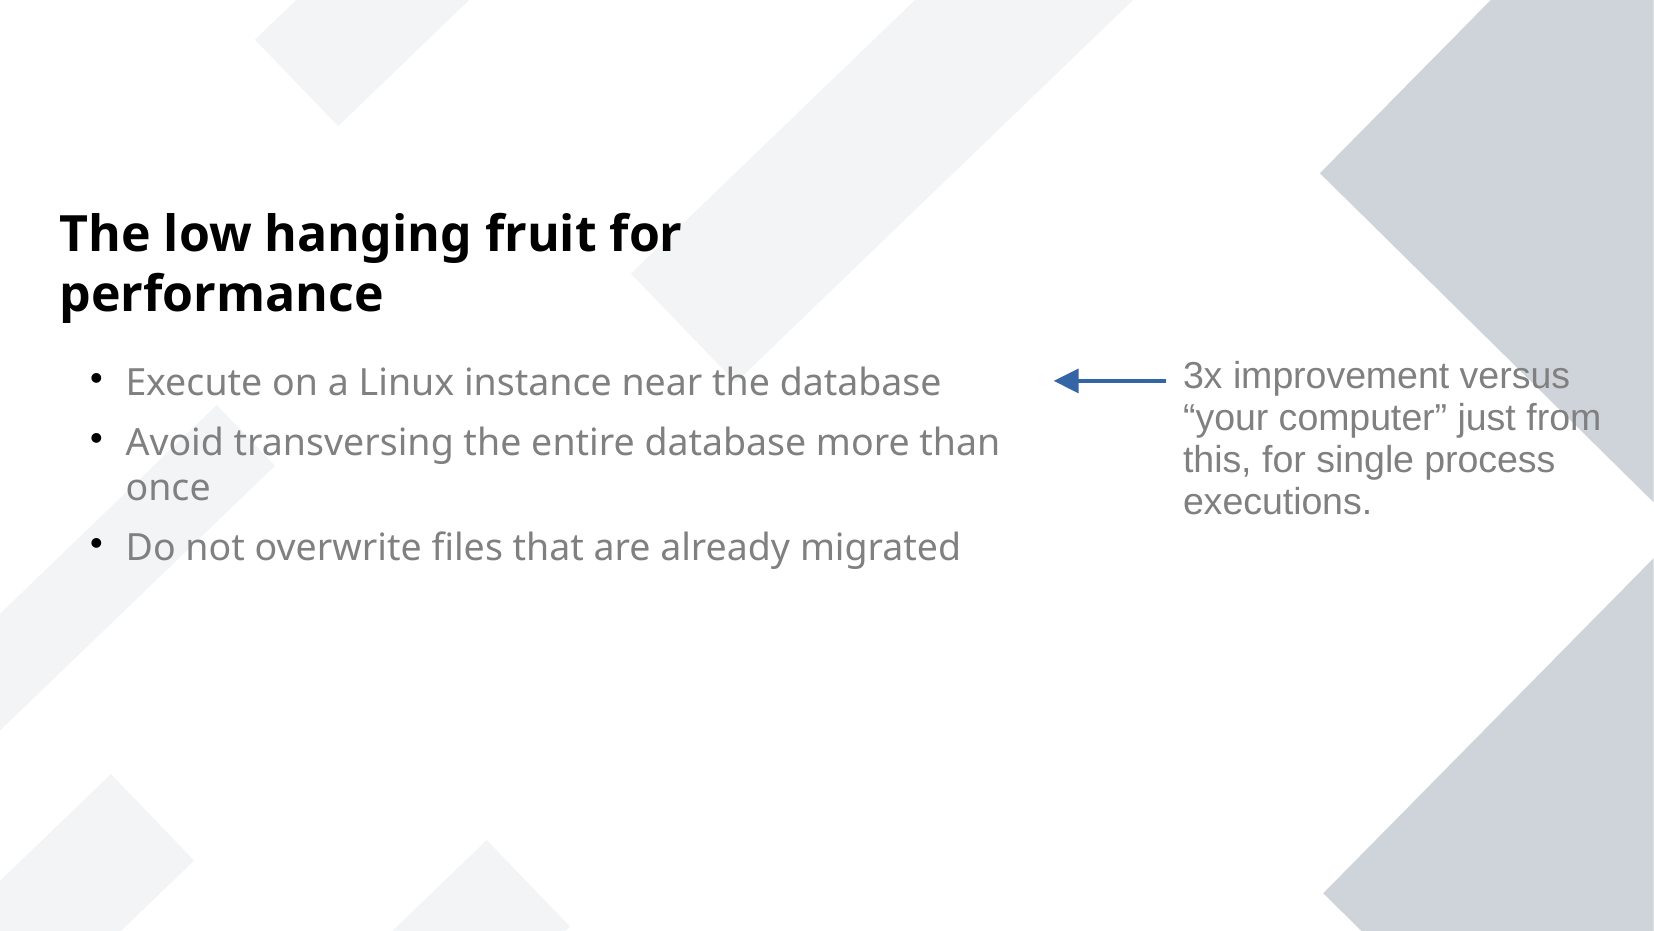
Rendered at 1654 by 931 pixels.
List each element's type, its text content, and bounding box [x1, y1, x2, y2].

text_box The low hanging fruit for performance [44, 193, 1013, 301]
text_box Execute on a Linux instance near the database Avoid transversing the entire database more than once Do not overwrite files that are already migrated [75, 350, 1088, 680]
text_box 3x improvement versus “your computer” just from this, for single process executions. [1168, 347, 1619, 601]
